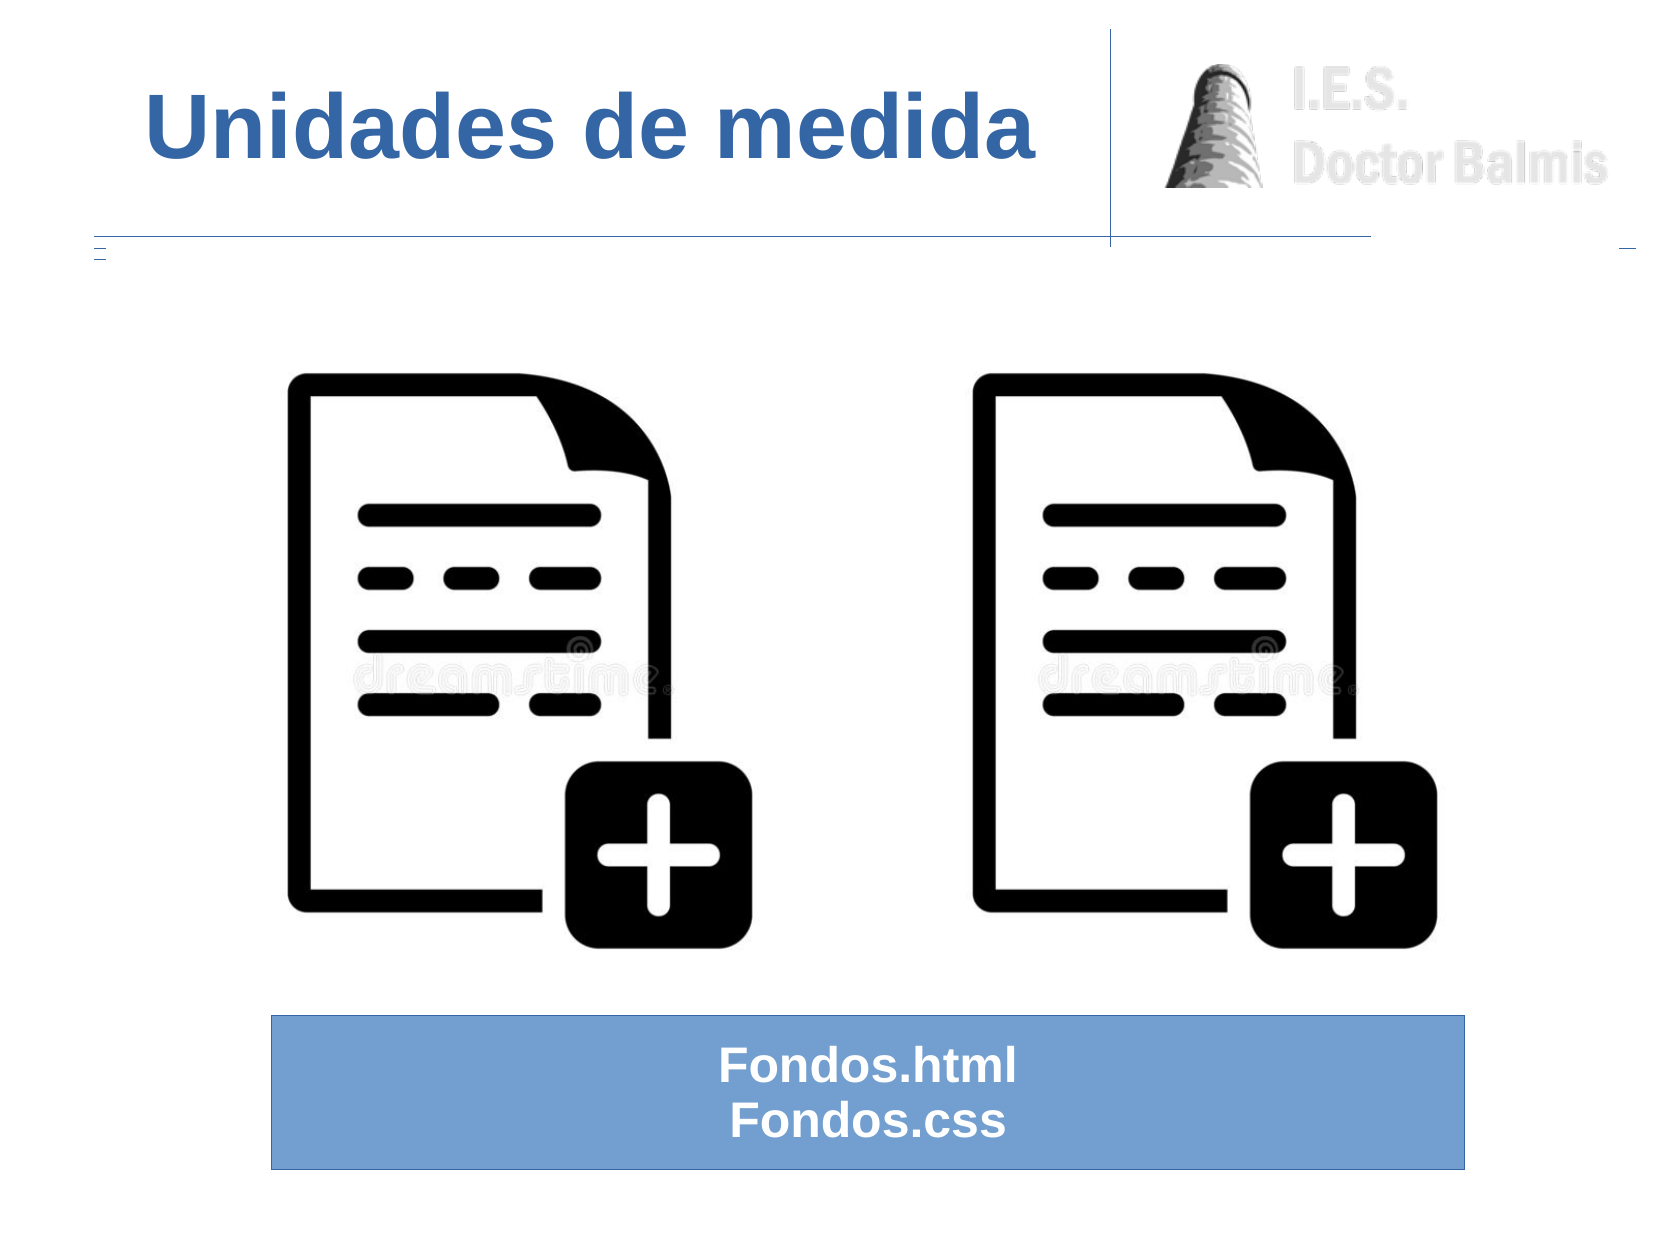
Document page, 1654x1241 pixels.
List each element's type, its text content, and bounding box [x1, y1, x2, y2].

picture [106, 247, 1619, 1075]
text_box Fondos.html Fondos.css [271, 1015, 1465, 1170]
picture [1133, 64, 1619, 188]
title Unidades de medida [118, 23, 1063, 231]
